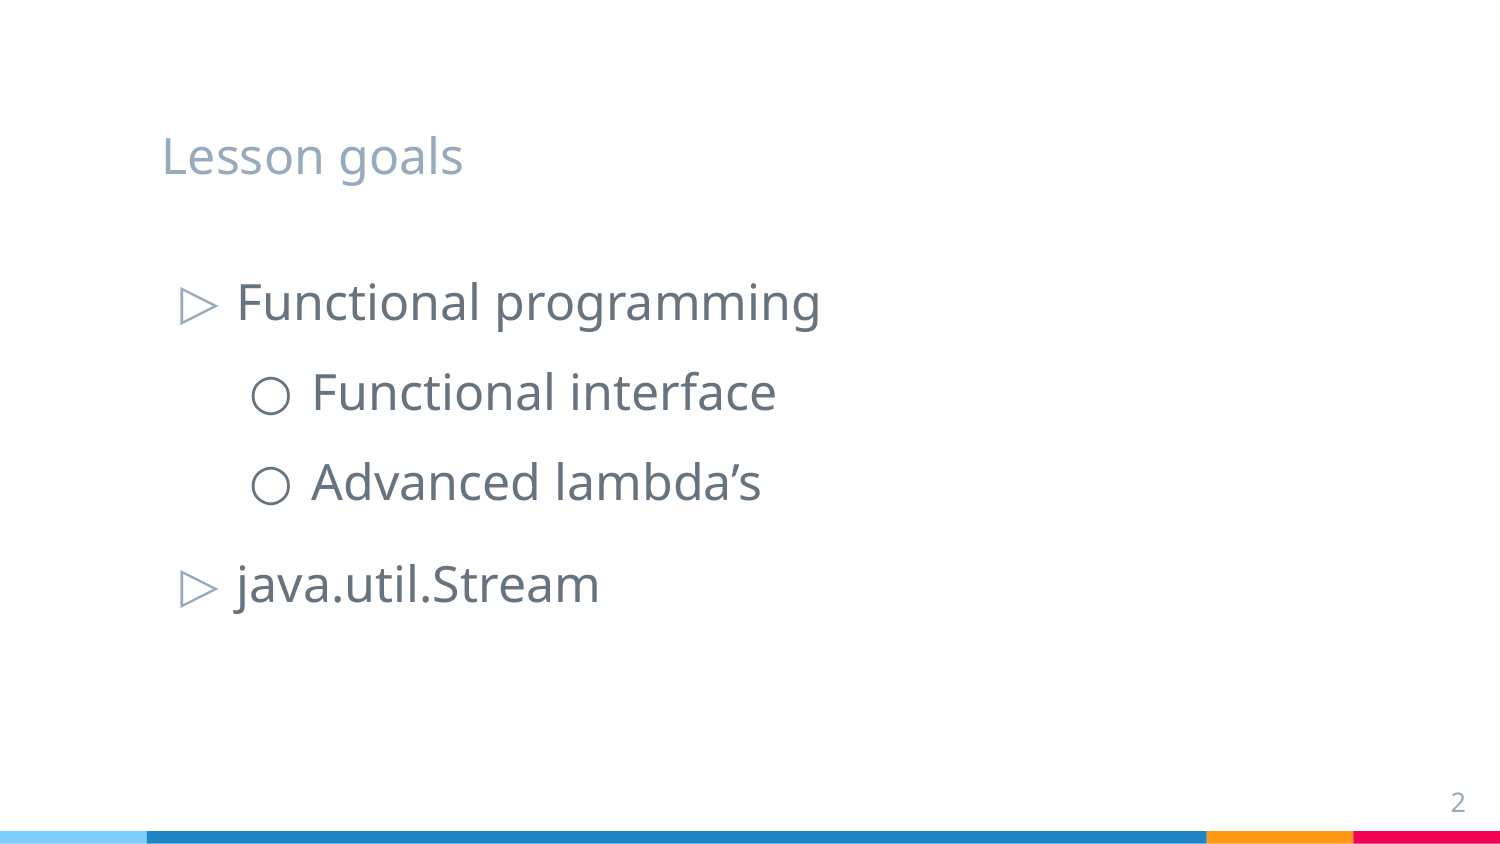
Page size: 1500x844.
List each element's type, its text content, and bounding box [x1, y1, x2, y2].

list Functional programming Functional interface Advanced lambda’s java.util.Stream [146, 225, 1207, 809]
slide_number <number> [1391, 770, 1482, 822]
title Lesson goals [146, 58, 1207, 200]
